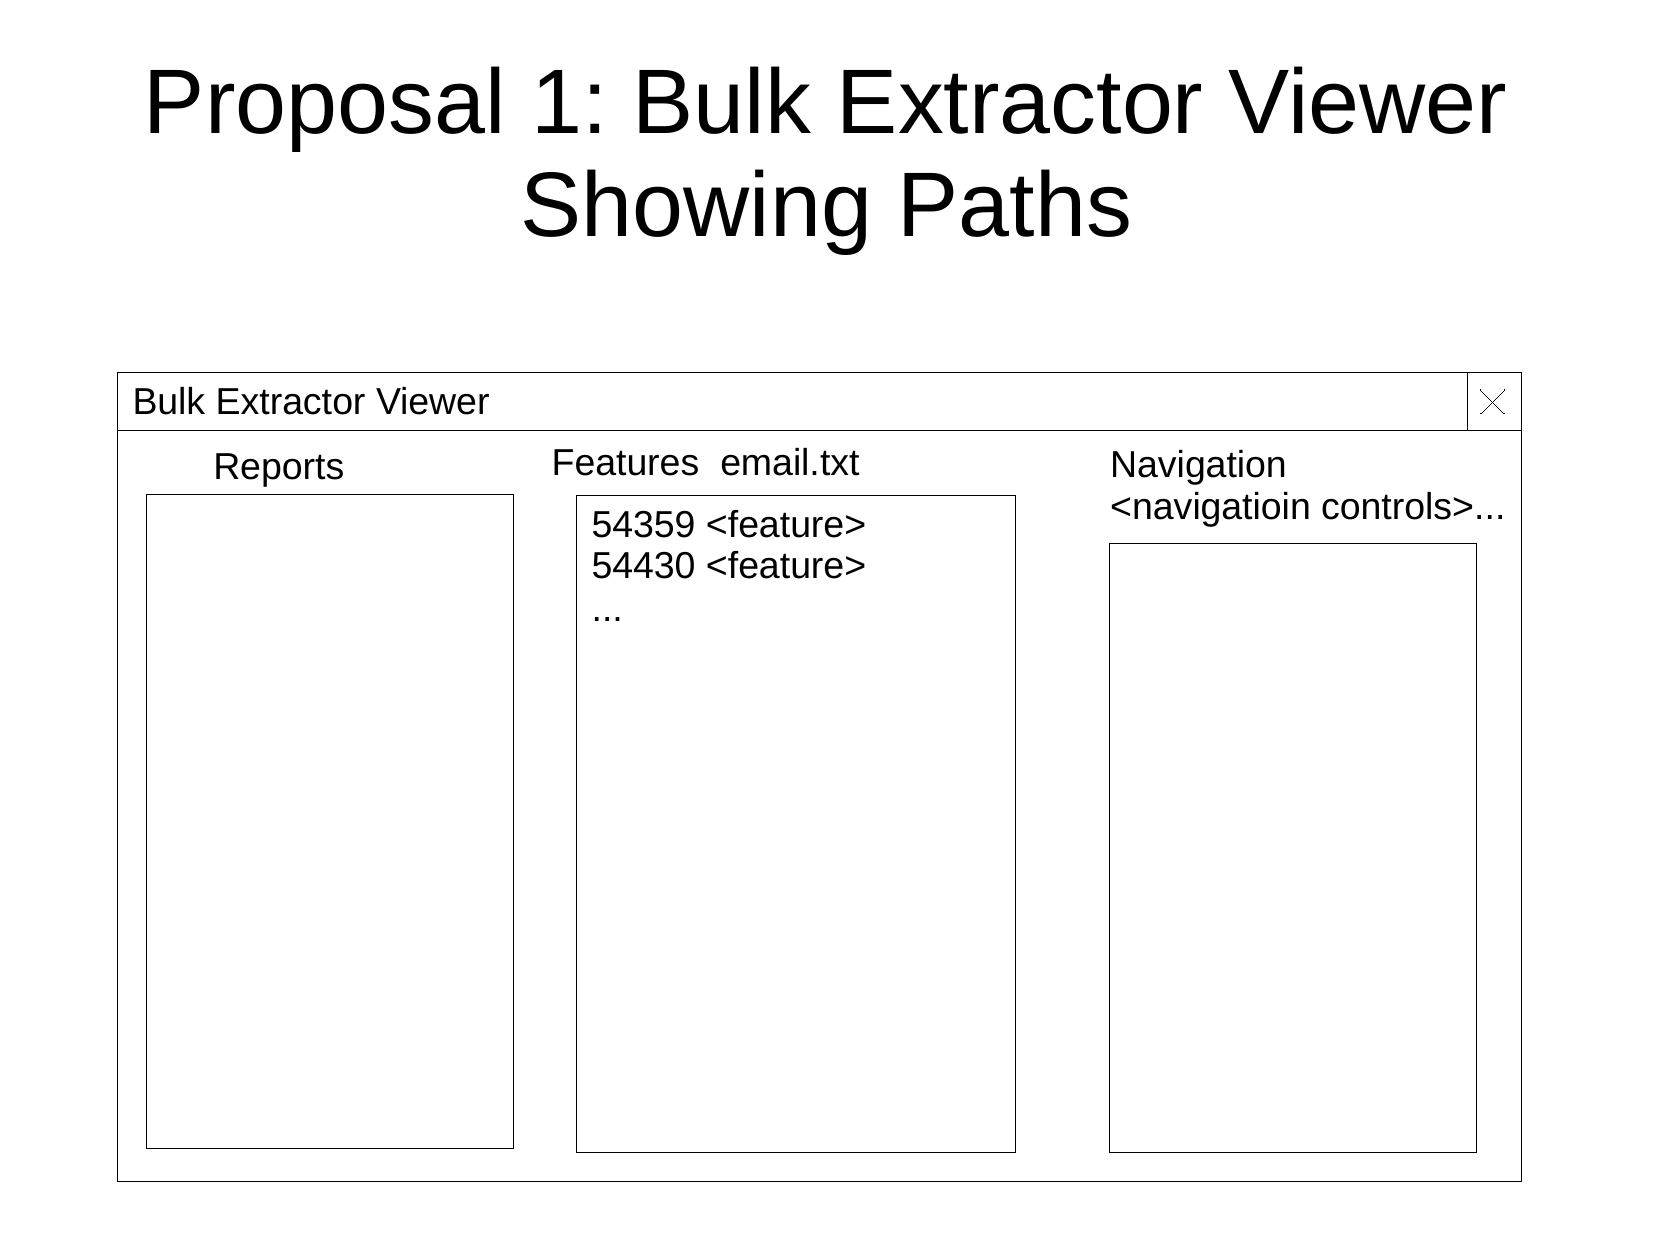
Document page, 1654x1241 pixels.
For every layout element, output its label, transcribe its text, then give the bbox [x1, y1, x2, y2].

text_box Bulk Extractor Viewer [117, 373, 874, 435]
text_box Features email.txt [536, 434, 990, 1241]
text_box Features email.txt [577, 496, 990, 1152]
text_box 54359 <feature> 54430 <feature> ... [576, 495, 832, 651]
text_box Navigation <navigatioin controls>... [1095, 436, 1449, 545]
title Proposal 1: Bulk Extractor Viewer Showing Paths [82, 38, 1571, 267]
text_box Reports [198, 438, 337, 500]
